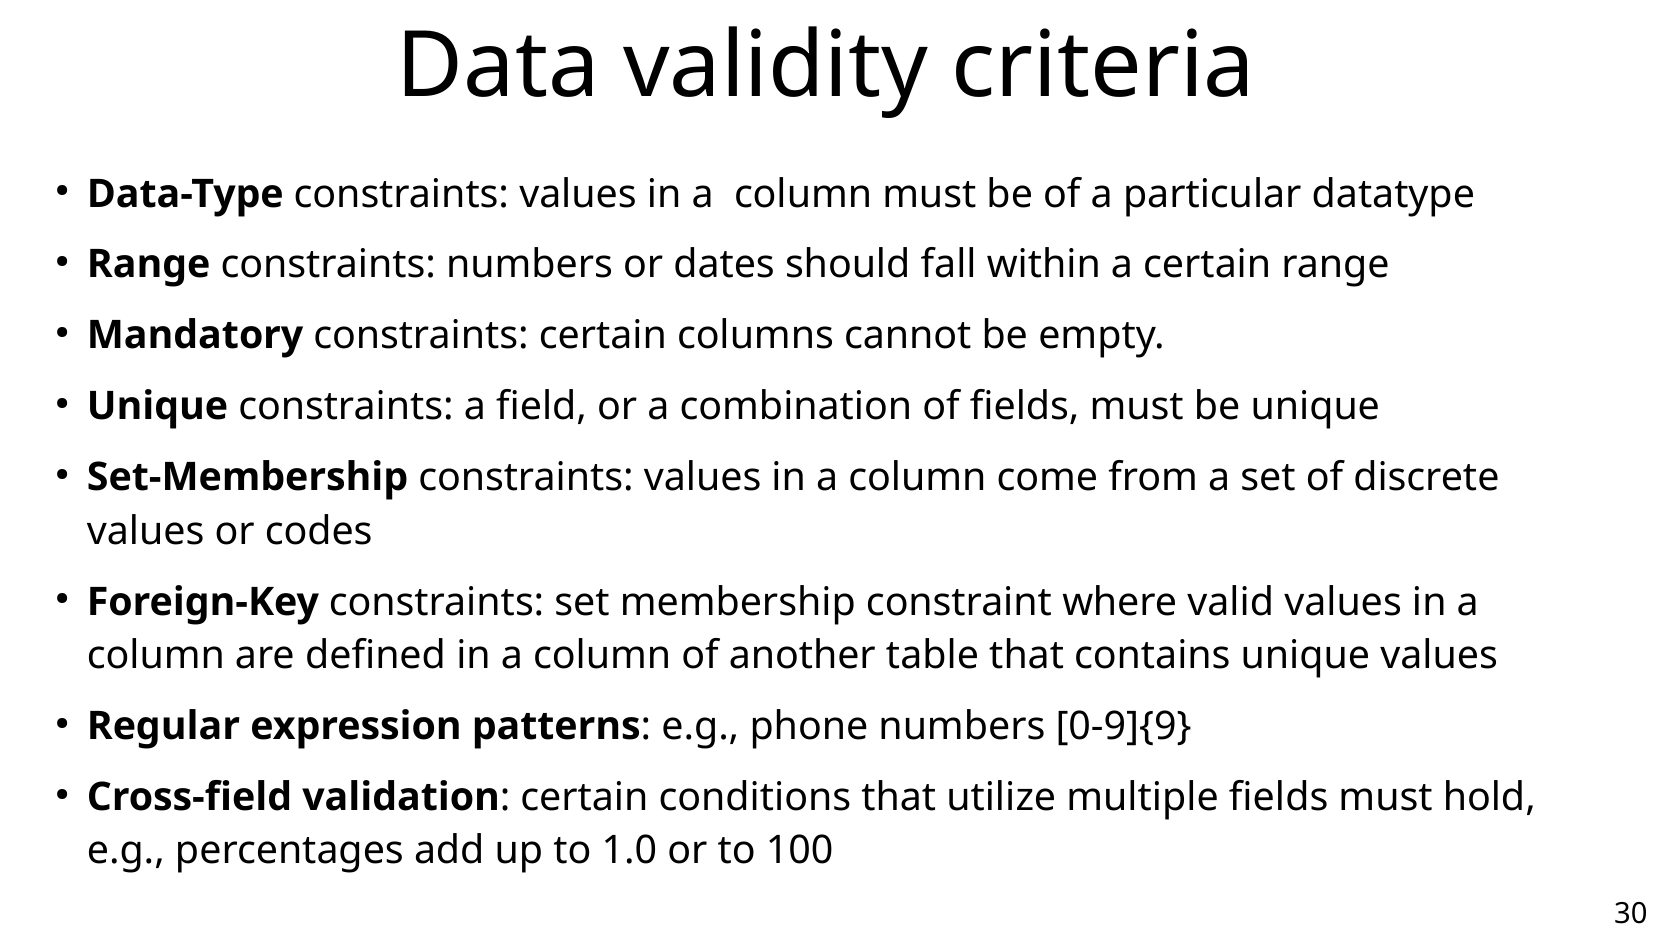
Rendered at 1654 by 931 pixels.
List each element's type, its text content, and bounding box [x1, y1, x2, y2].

title Data validity criteria [82, 1, 1571, 121]
list Data-Type constraints: values in a column must be of a particular datatype Range constraints: numbers or dates should fall within a certain range Mandatory constraints: certain columns cannot be empty. Unique constraints: a field, or a combination of fields, must be unique Set-Membership constraints: values in a column come from a set of discrete values or codes Foreign-Key constraints: set membership constraint where valid values in a column are defined in a column of another table that contains unique values Regular expression patterns: e.g., phone numbers [0-9]{9} Cross-field validation: certain conditions that utilize multiple fields must hold, e.g., percentages add up to 1.0 or to 100 [45, 165, 1606, 886]
